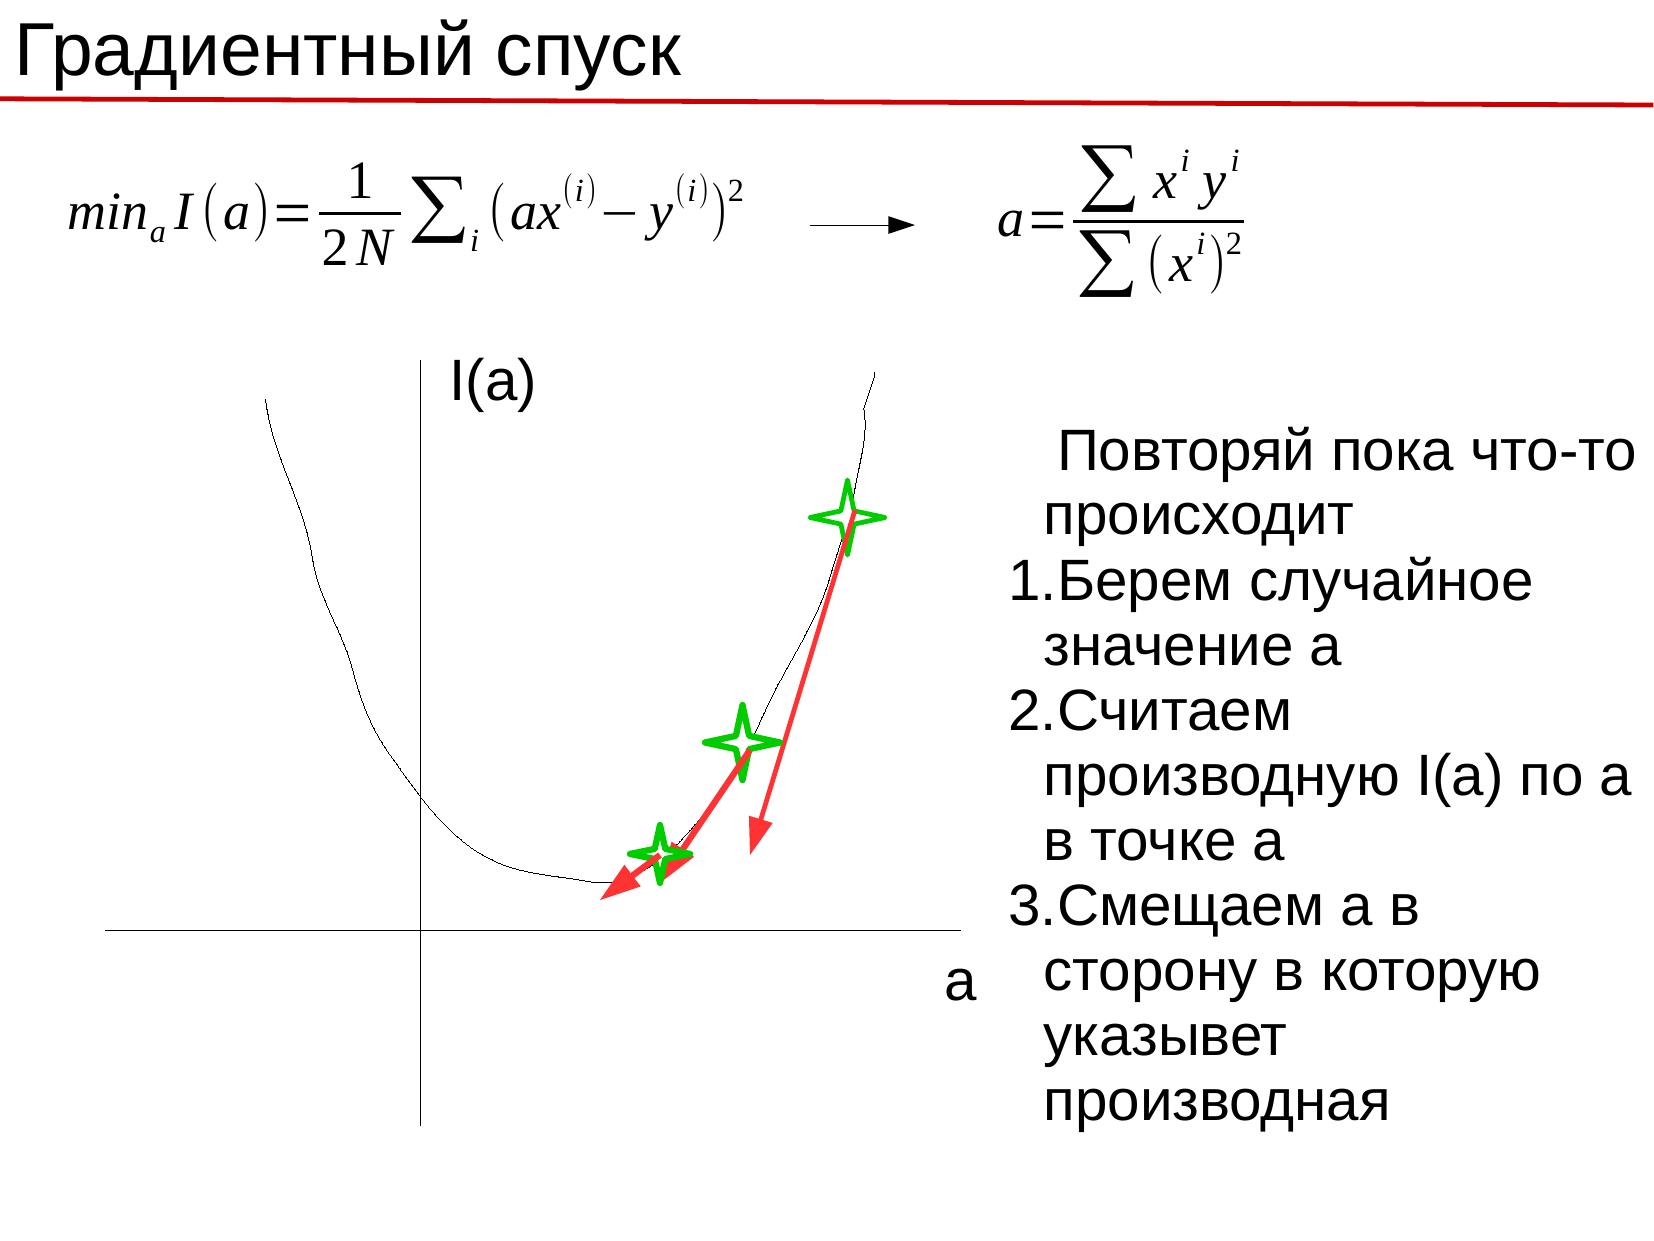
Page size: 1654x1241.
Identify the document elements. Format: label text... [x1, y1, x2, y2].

chart [990, 142, 1254, 301]
text_box Градиентный спуск [0, 0, 1306, 99]
text_box [810, 480, 854, 537]
text_box I(a) [435, 340, 556, 616]
text_box [630, 825, 691, 883]
text_box a [930, 940, 993, 1021]
chart [60, 150, 751, 278]
text_box [846, 511, 886, 556]
text_box [740, 762, 747, 781]
text_box [705, 705, 781, 760]
text_box Повторяй пока что-то происходит Берем случайное значение a Считаем производную I(a) по a в точке a Смещаем а в сторону в которую указывет производная [993, 409, 1654, 1141]
